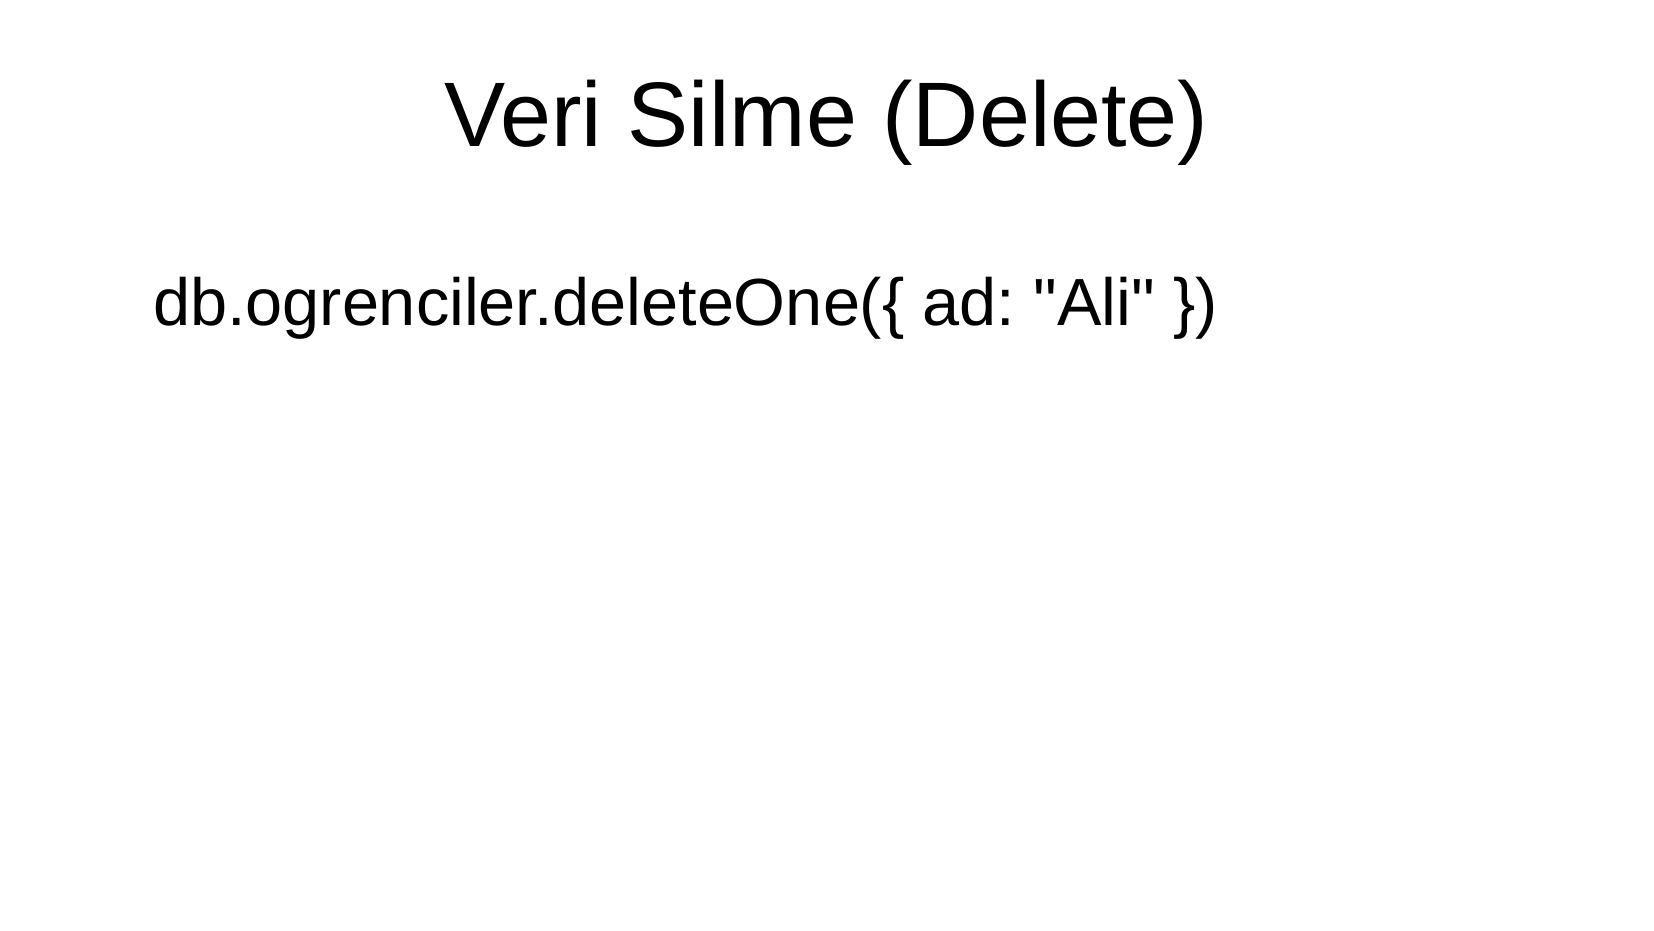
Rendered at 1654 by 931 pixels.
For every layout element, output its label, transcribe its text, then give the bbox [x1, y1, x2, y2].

list db.ogrenciler.deleteOne({ ad: "Ali" }) [82, 264, 1571, 461]
title Veri Silme (Delete) [82, 37, 1571, 193]
